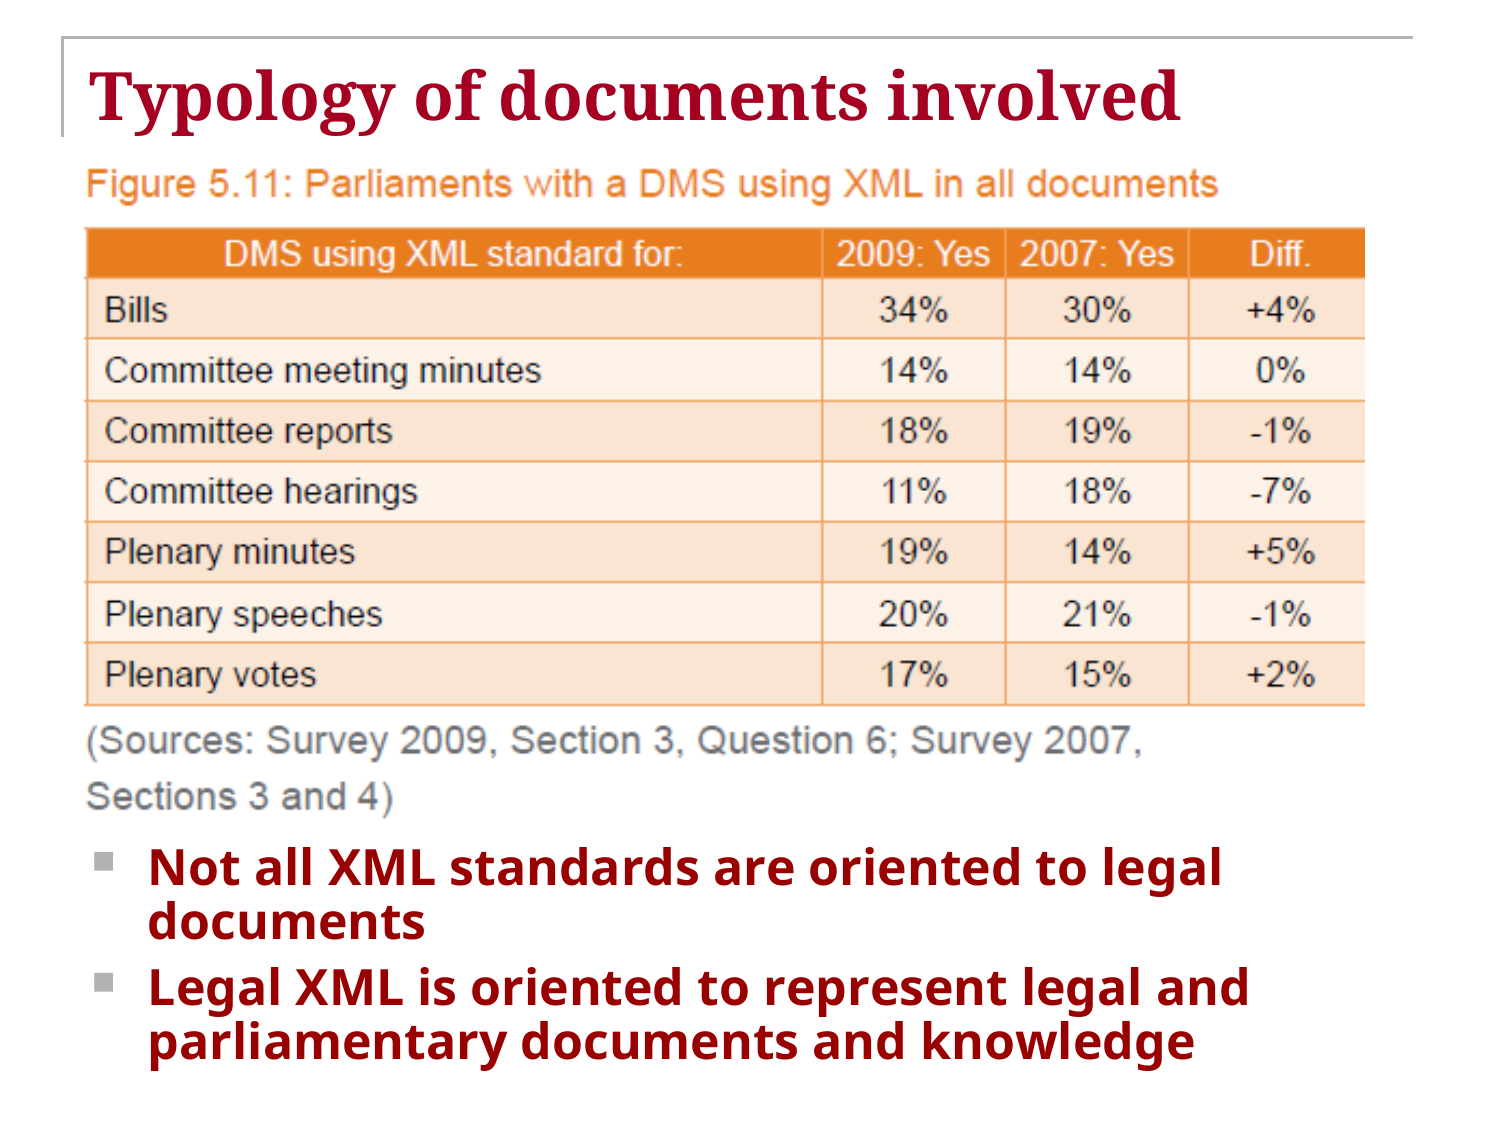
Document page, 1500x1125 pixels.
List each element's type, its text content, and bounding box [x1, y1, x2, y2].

title Typology of documents involved [75, 45, 1426, 233]
picture [76, 148, 1365, 834]
list Not all XML standards are oriented to legal documents Legal XML is oriented to represent legal and parliamentary documents and knowledge [76, 834, 1427, 1106]
